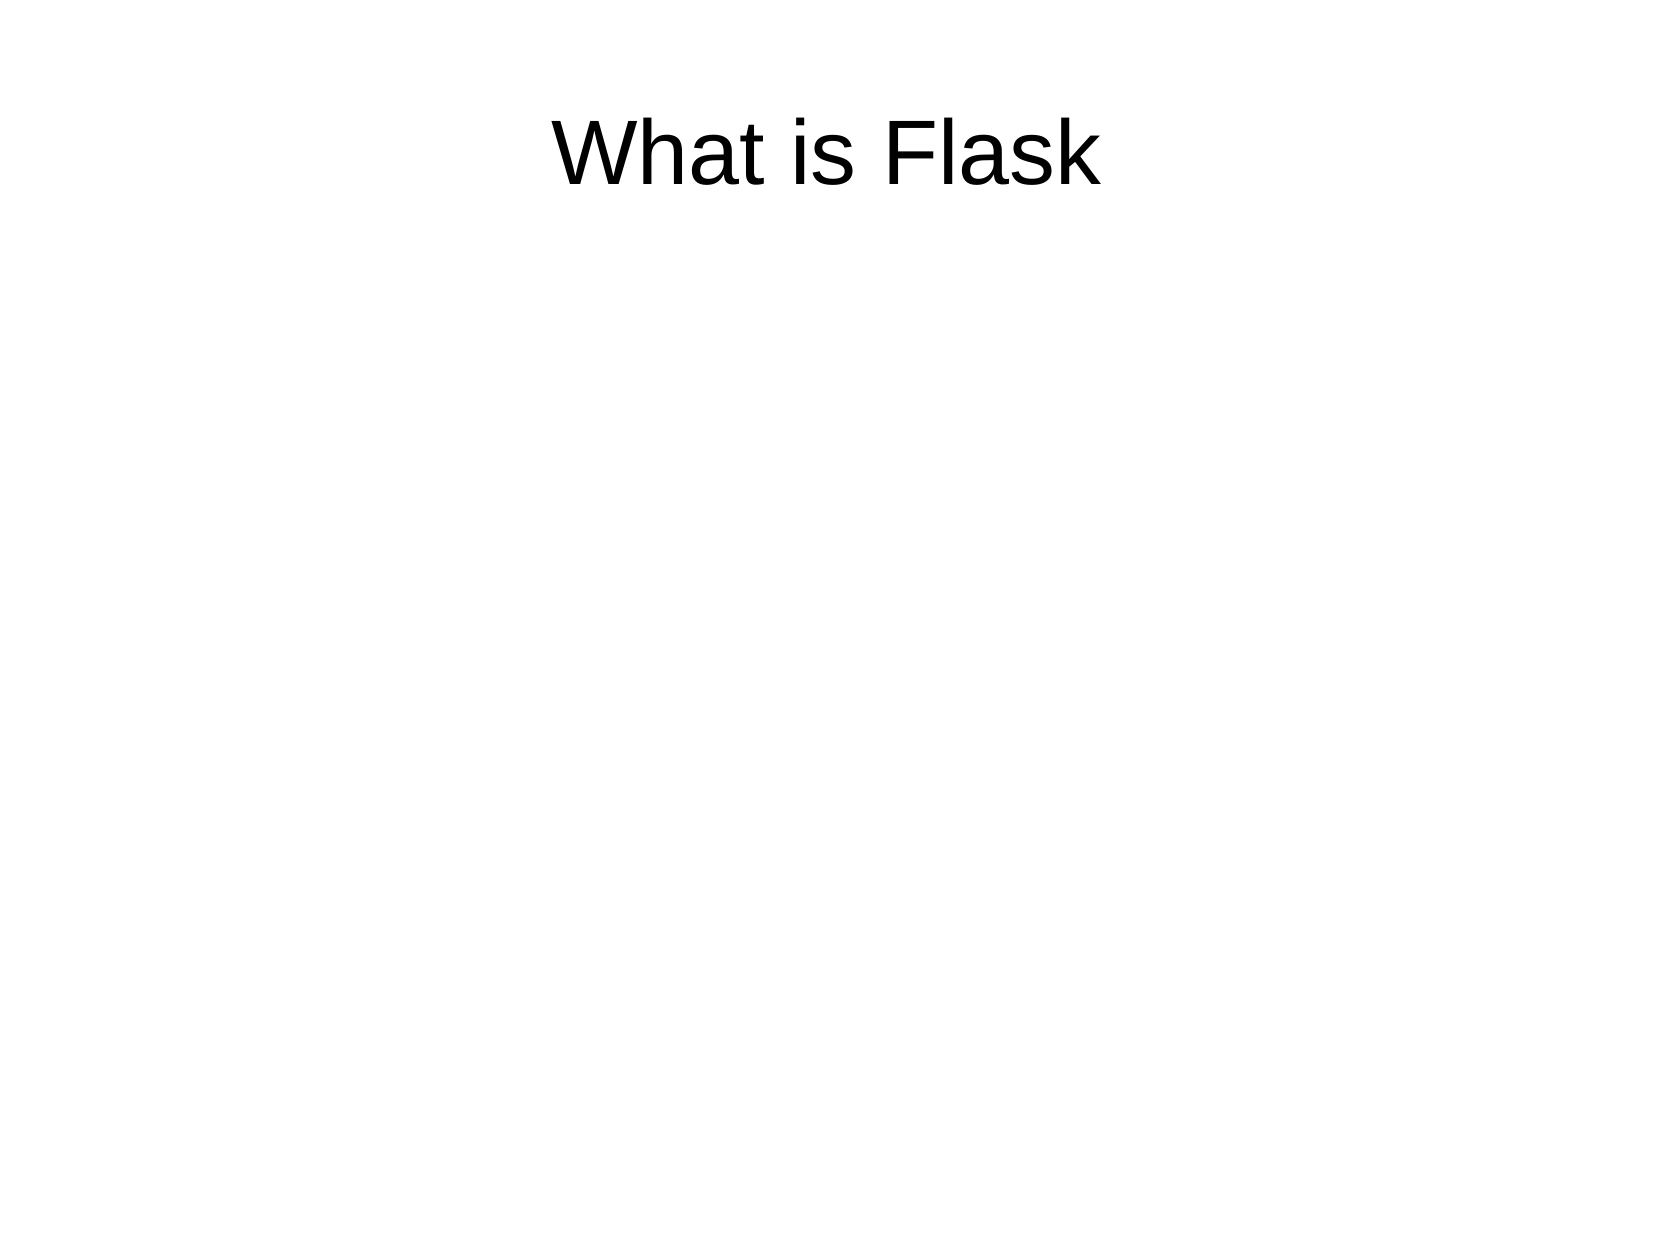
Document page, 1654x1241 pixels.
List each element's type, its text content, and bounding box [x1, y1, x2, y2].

title What is Flask [82, 49, 1571, 257]
